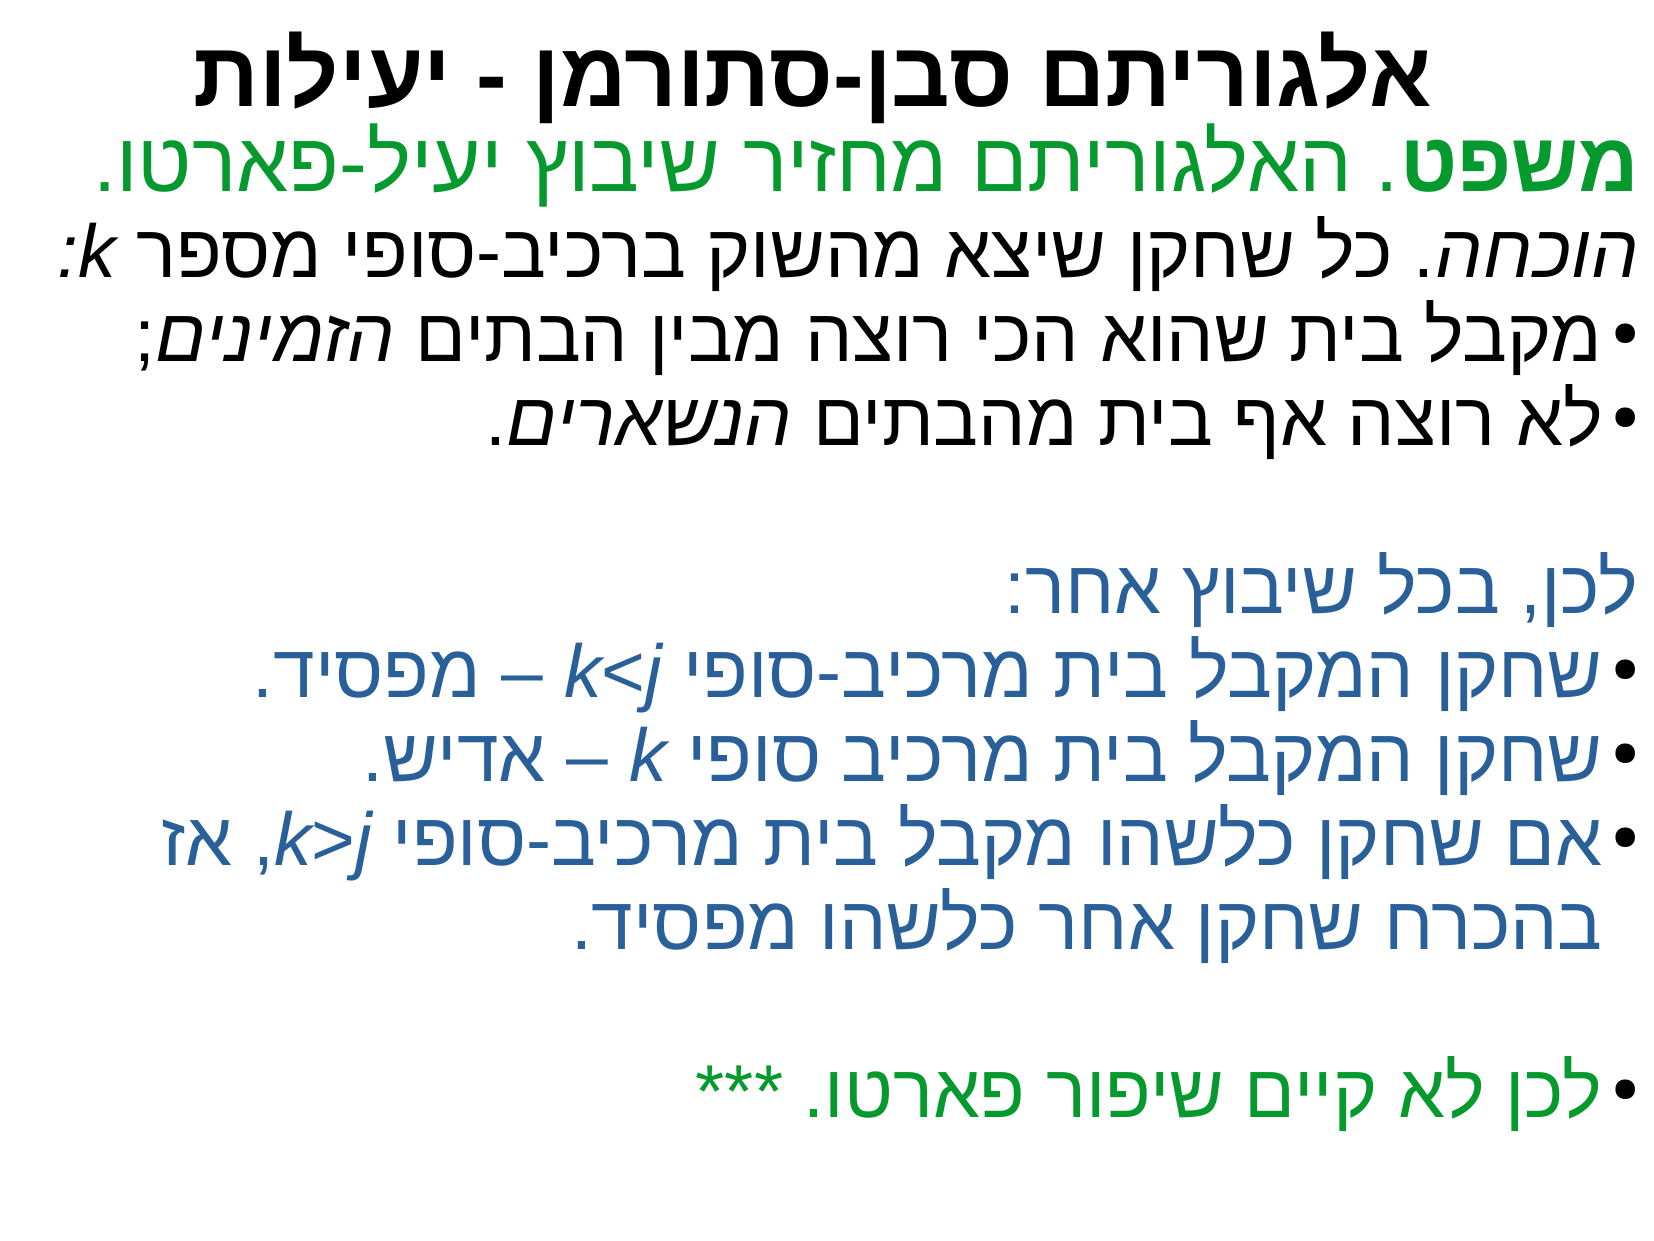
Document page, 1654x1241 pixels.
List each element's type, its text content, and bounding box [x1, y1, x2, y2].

title אלגוריתם סבן-סתורמן - יעילות [97, 0, 1531, 109]
text_box משפט. האלגוריתם מחזיר שיבוץ יעיל-פארטו. הוכחה. כל שחקן שיצא מהשוק ברכיב-סופי מספר k: מקבל בית שהוא הכי רוצה מבין הבתים הזמינים; לא רוצה אף בית מהבתים הנשארים. לכן, בכל שיבוץ אחר: שחקן המקבל בית מרכיב-סופי k<j – מפסיד. שחקן המקבל בית מרכיב סופי k – אדיש. אם שחקן כלשהו מקבל בית מרכיב-סופי k>j, אז בהכרח שחקן אחר כלשהו מפסיד. לכן לא קיים שיפור פארטו. *** [0, 109, 1654, 1216]
